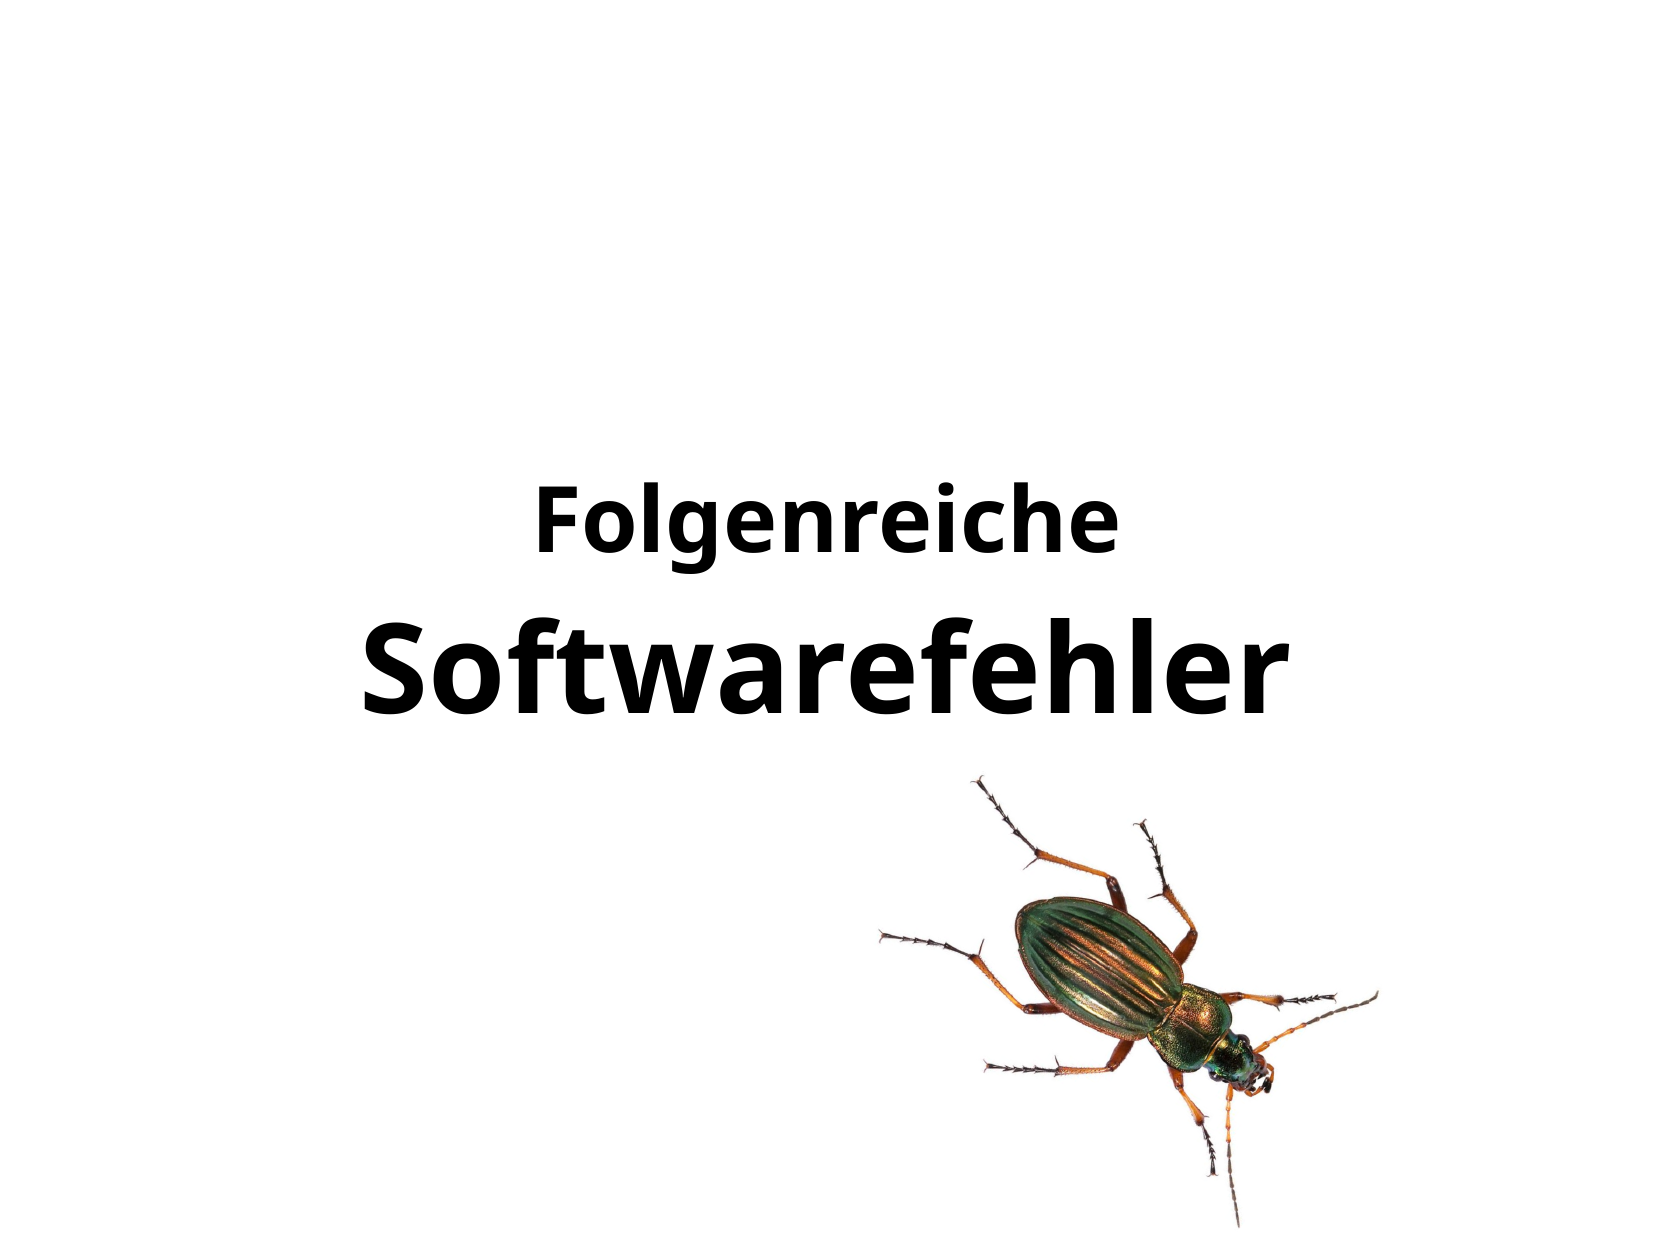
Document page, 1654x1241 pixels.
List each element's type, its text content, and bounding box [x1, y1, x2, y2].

picture [838, 724, 1400, 1241]
subtitle Folgenreiche Softwarefehler [23, 35, 1630, 1170]
